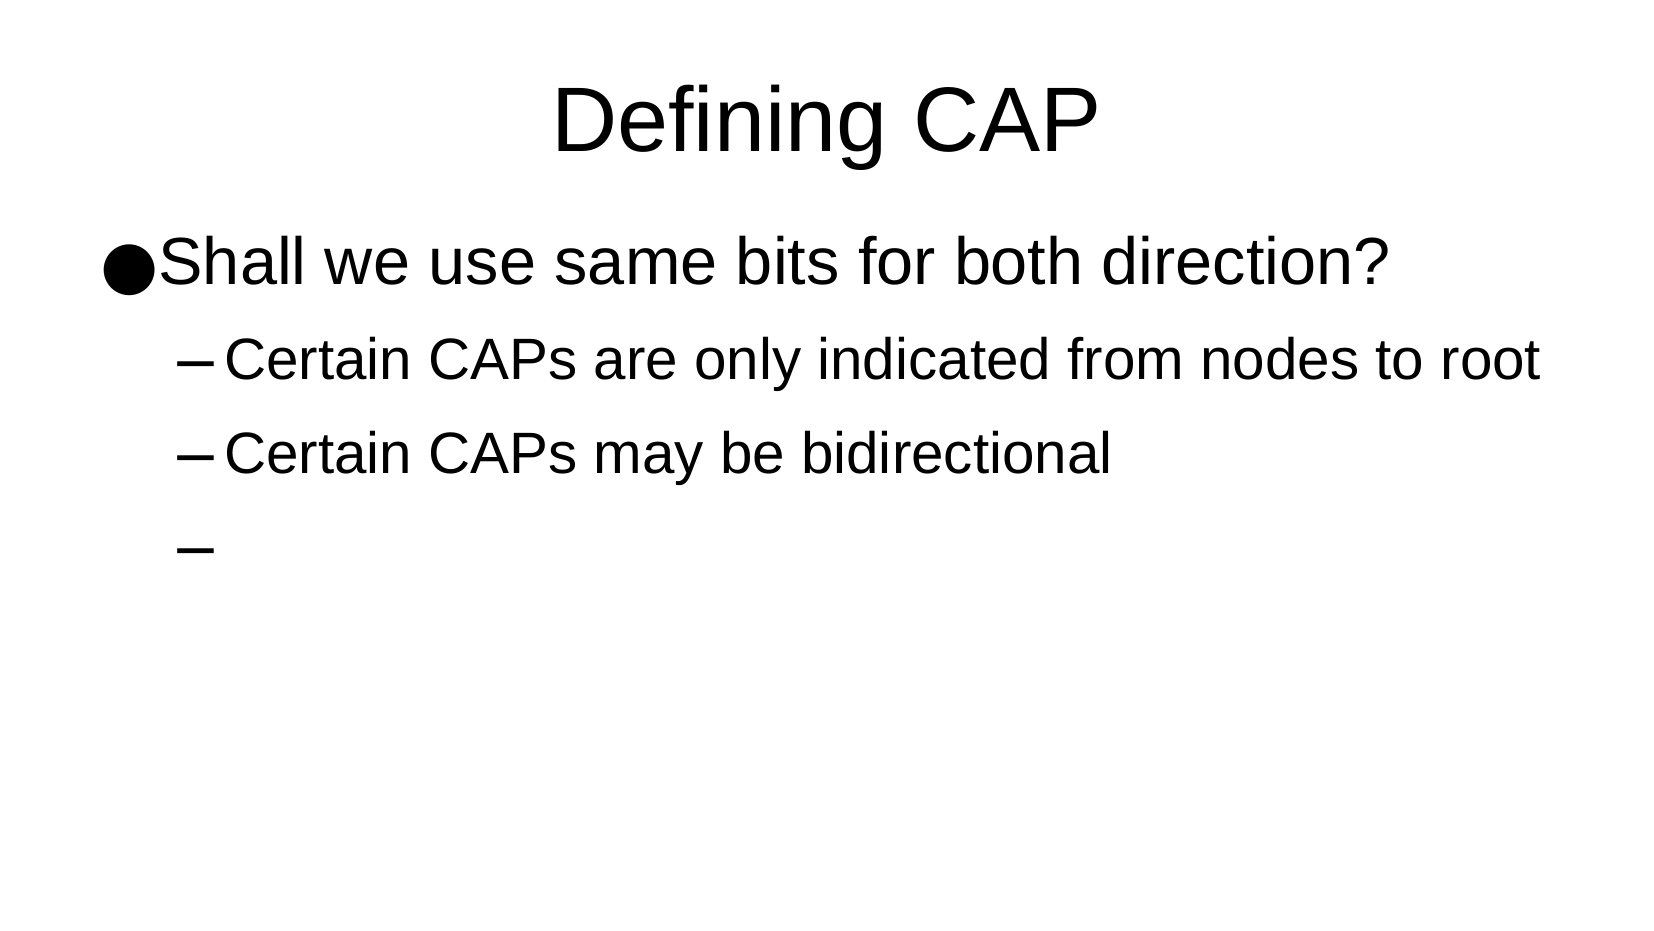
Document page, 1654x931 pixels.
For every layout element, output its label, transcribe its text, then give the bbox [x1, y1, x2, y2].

text_box Defining CAP [82, 37, 1571, 193]
text_box Shall we use same bits for both direction? Certain CAPs are only indicated from nodes to root Certain CAPs may be bidirectional [82, 217, 1571, 757]
